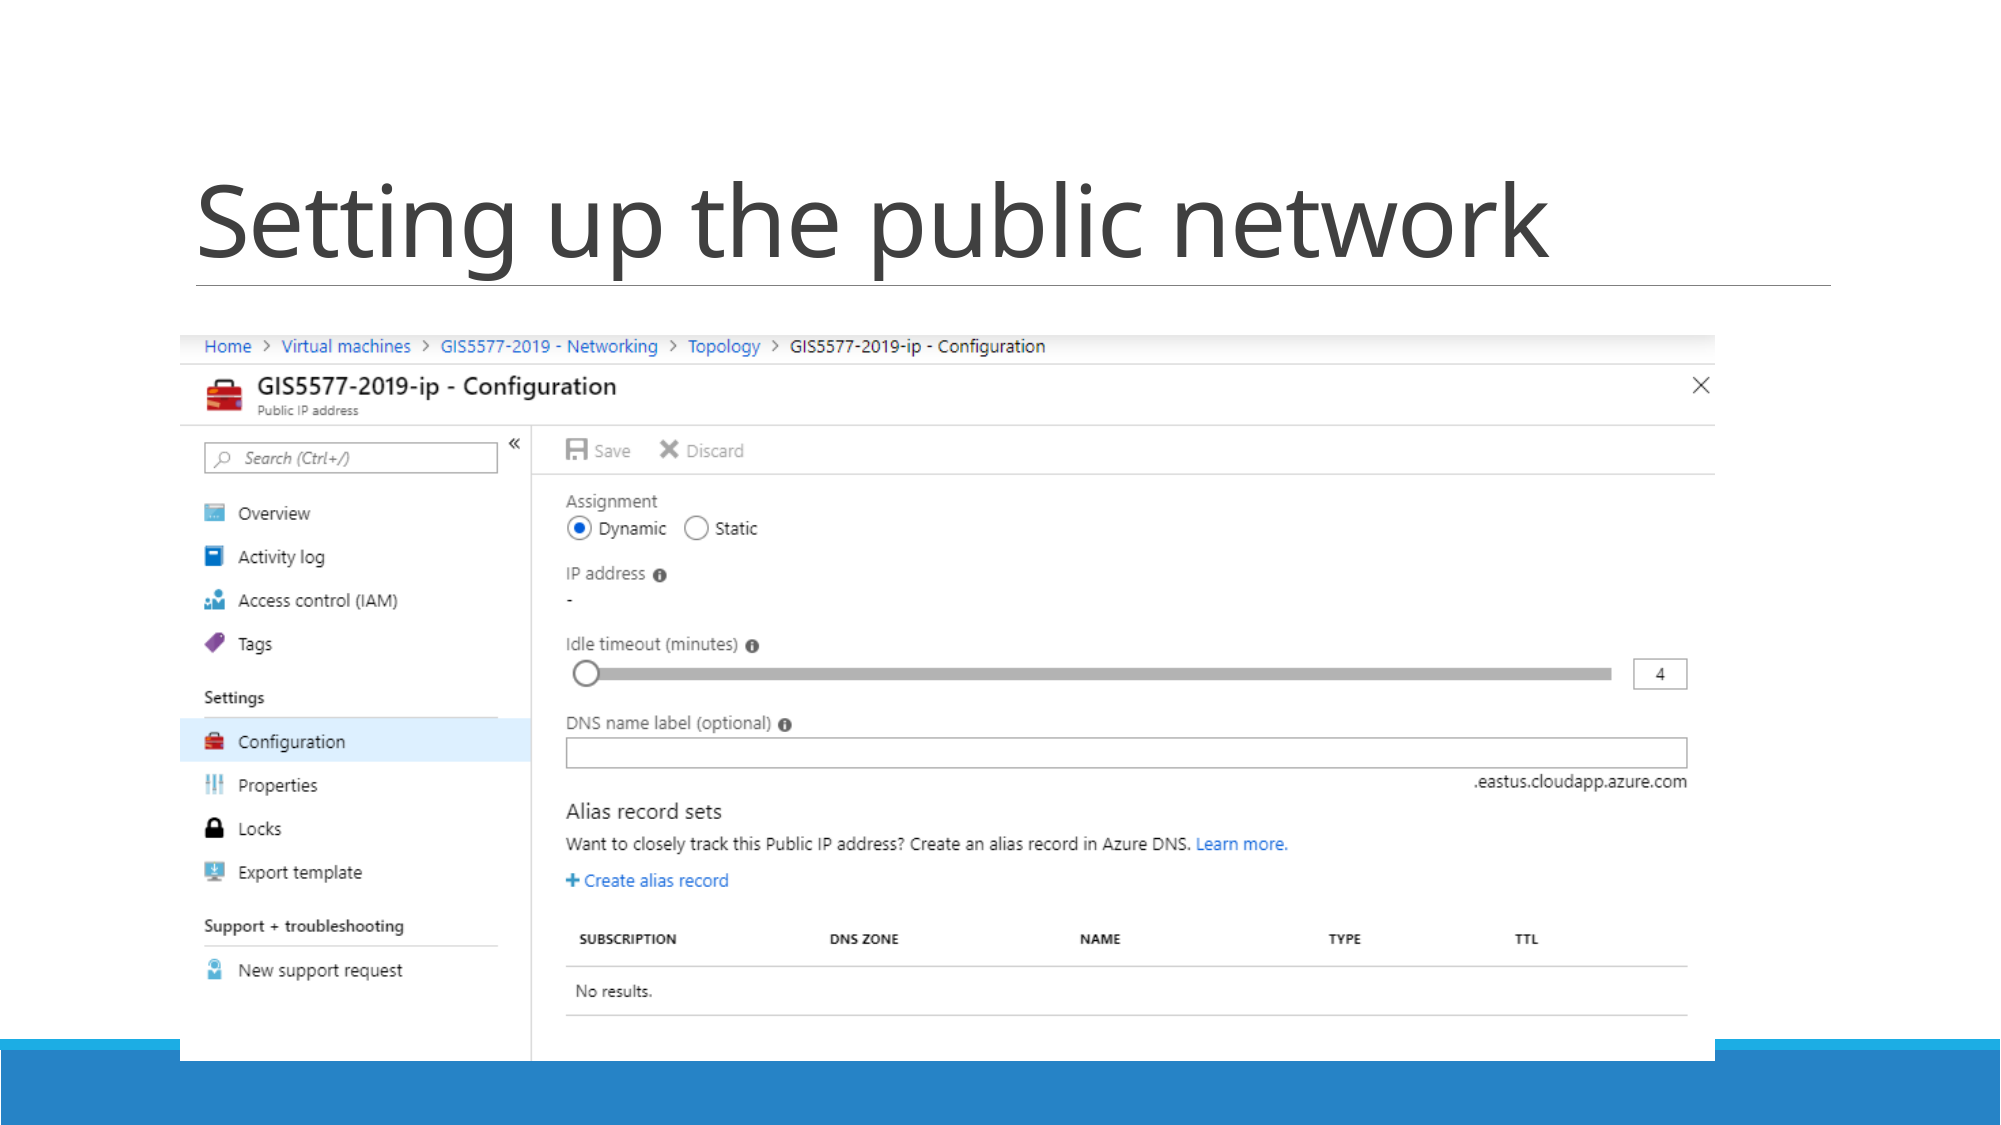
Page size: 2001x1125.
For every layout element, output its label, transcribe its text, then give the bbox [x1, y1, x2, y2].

picture [180, 335, 1715, 1062]
title Setting up the public network [180, 47, 1831, 286]
